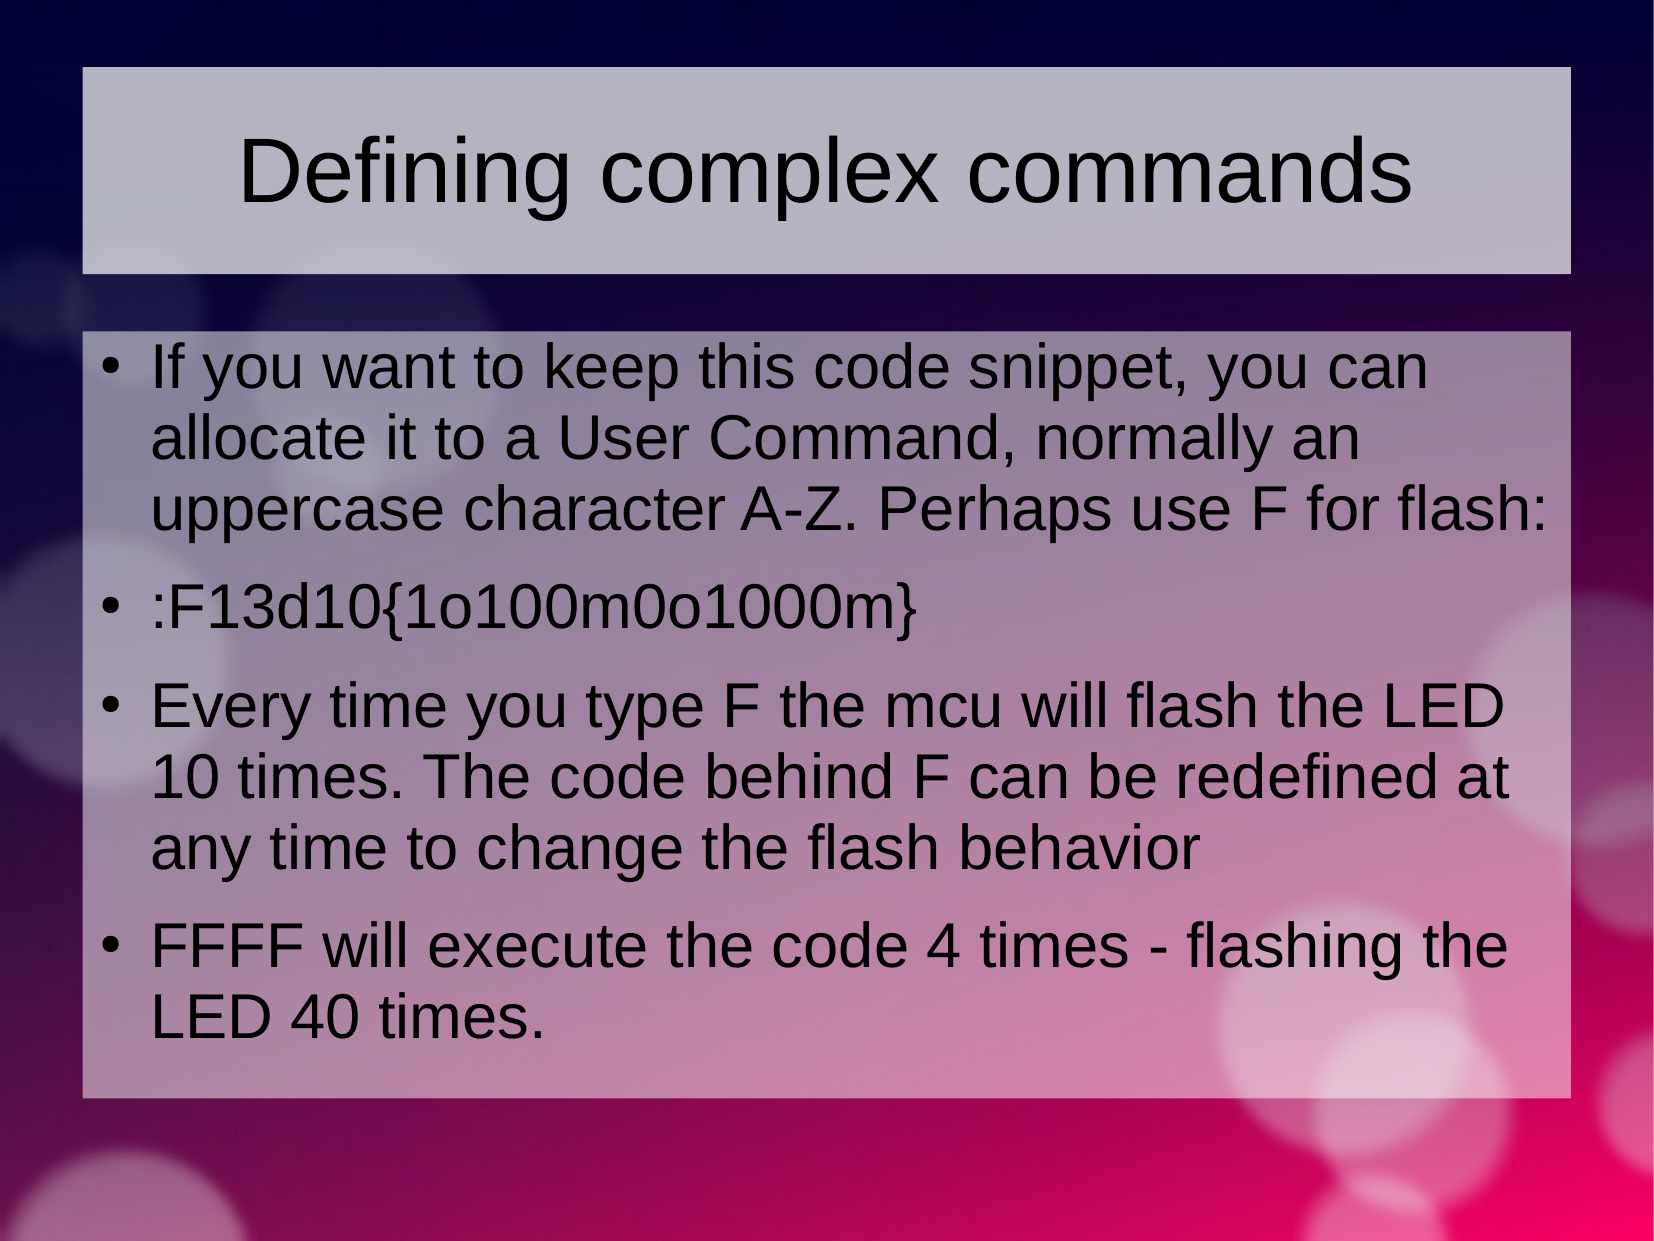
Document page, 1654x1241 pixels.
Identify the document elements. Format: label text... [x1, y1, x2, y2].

title Defining complex commands [82, 67, 1571, 275]
list If you want to keep this code snippet, you can allocate it to a User Command, normally an uppercase character A-Z. Perhaps use F for flash: :F13d10{1o100m0o1000m} Every time you type F the mcu will flash the LED 10 times. The code behind F can be redefined at any time to change the flash behavior FFFF will execute the code 4 times - flashing the LED 40 times. [82, 331, 1571, 1099]
picture [0, 0, 1654, 1241]
